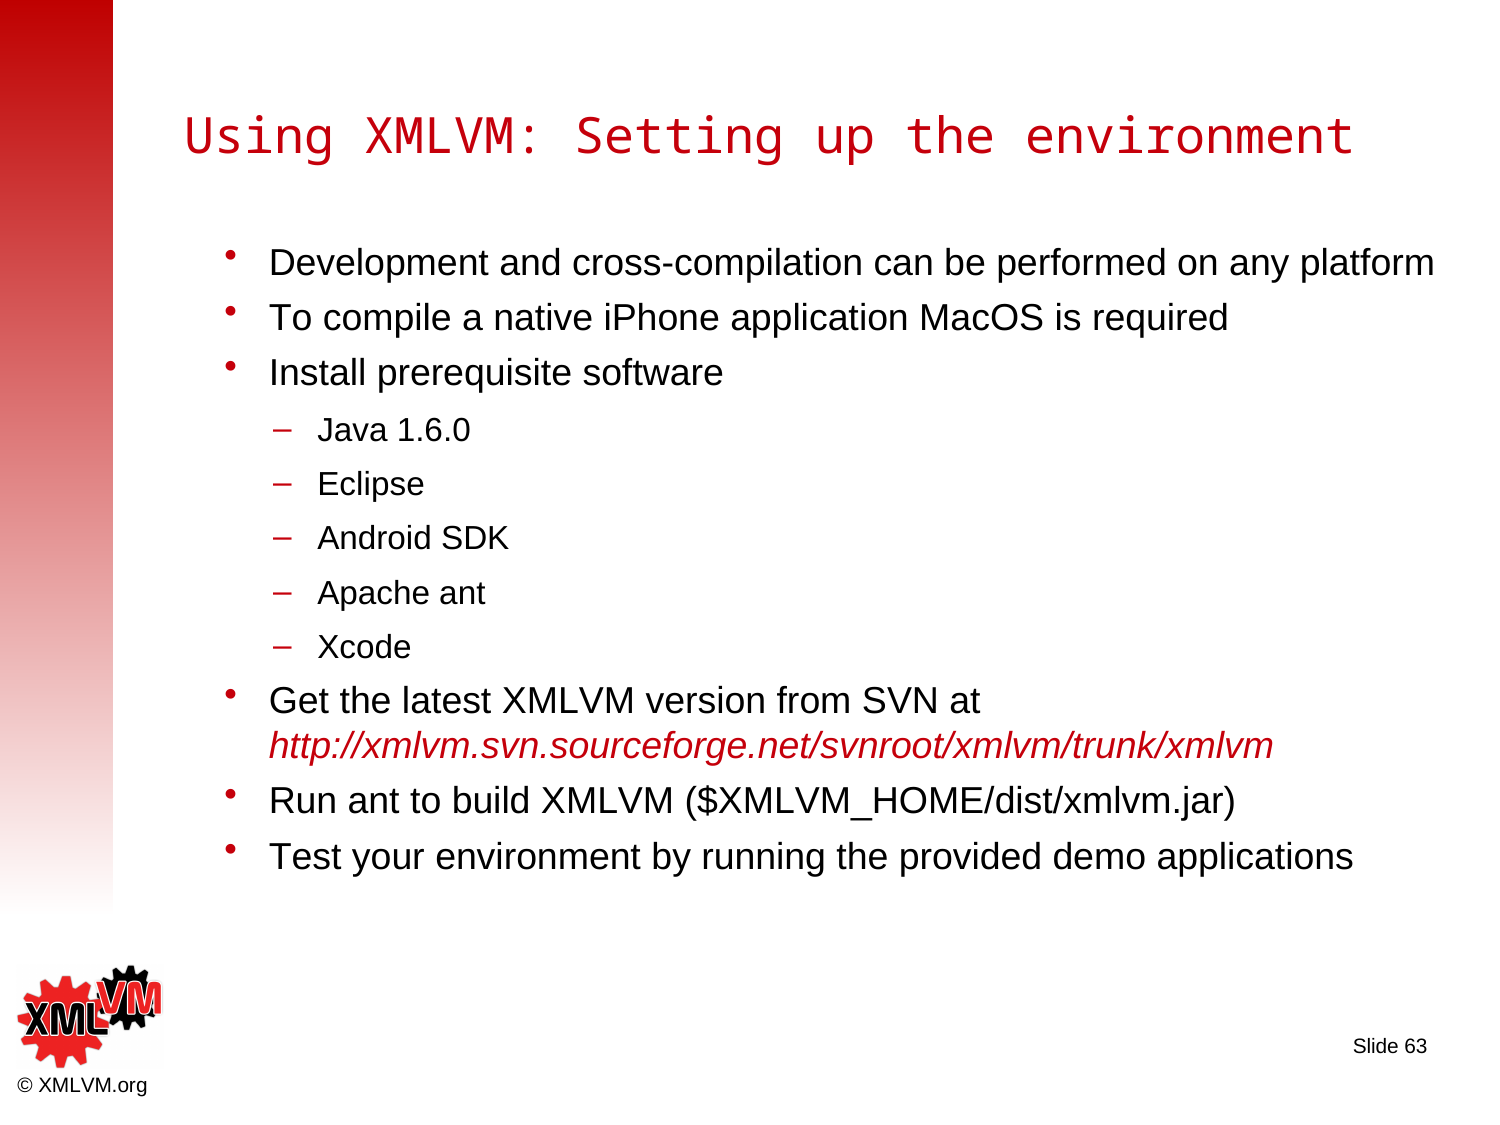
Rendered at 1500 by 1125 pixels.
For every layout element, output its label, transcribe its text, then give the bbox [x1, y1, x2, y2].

title Using XMLVM: Setting up the environment [170, 74, 1447, 200]
picture [16, 964, 164, 1069]
list Development and cross-compilation can be performed on any platform To compile a native iPhone application MacOS is required Install prerequisite software Java 1.6.0 Eclipse Android SDK Apache ant Xcode Get the latest XMLVM version from SVN at http://xmlvm.svn.sourceforge.net/svnroot/xmlvm/trunk/xmlvm Run ant to build XMLVM ($XMLVM_HOME/dist/xmlvm.jar) Test your environment by running the provided demo applications [224, 237, 1447, 986]
